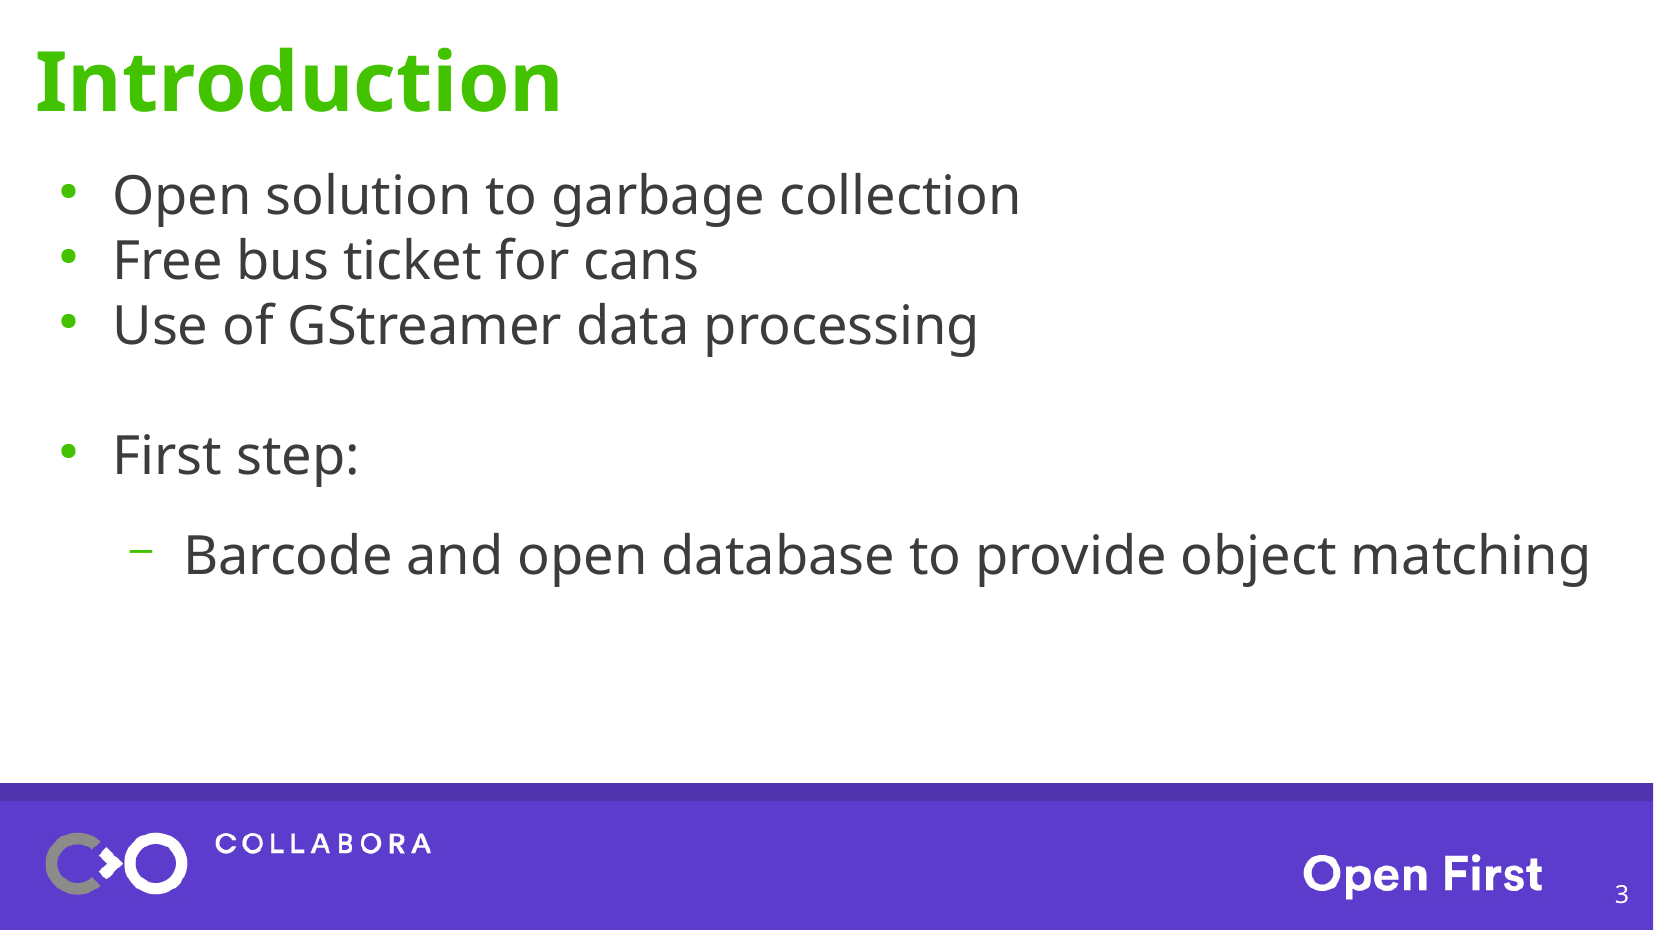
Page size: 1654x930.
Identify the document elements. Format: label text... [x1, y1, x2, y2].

picture [0, 0, 1654, 930]
list Open solution to garbage collection Free bus ticket for cans Use of GStreamer data processing First step: Barcode and open database to provide object matching [41, 160, 1613, 804]
title Introduction [35, 28, 1608, 192]
